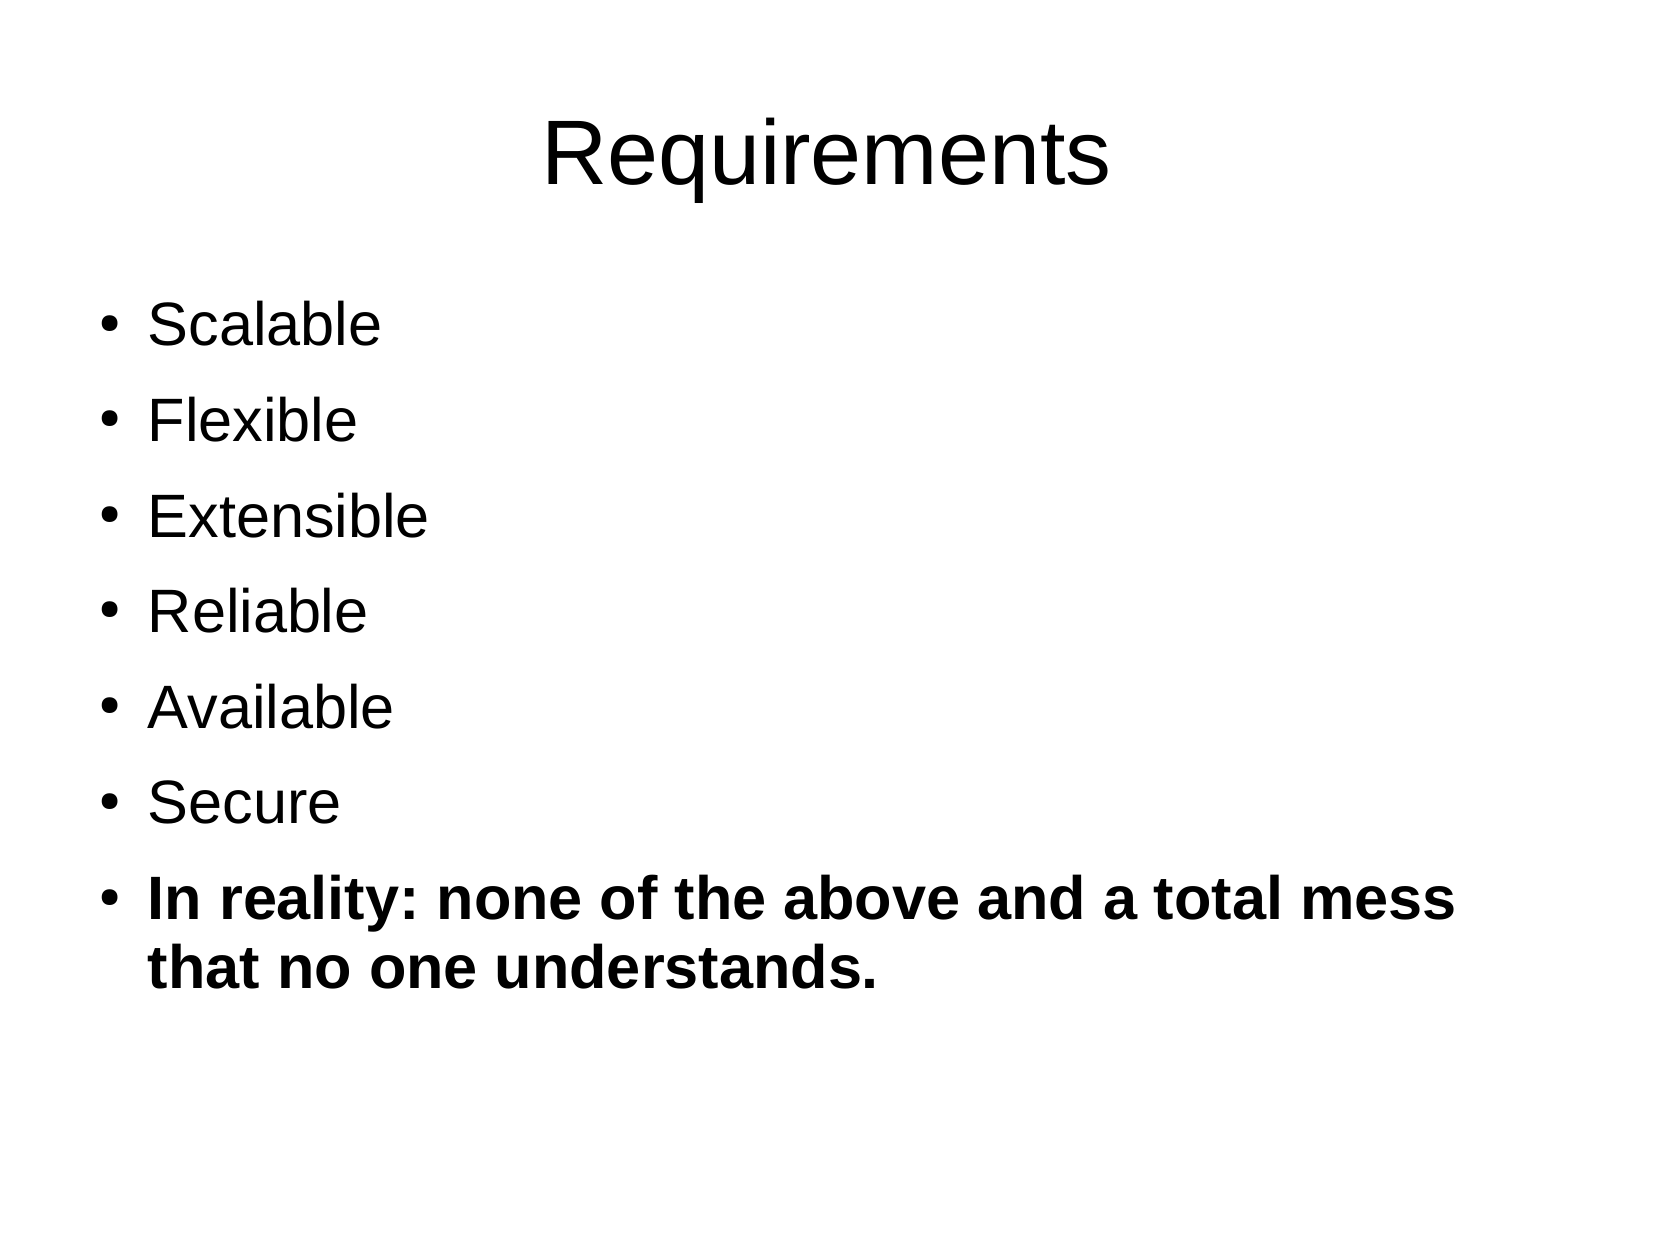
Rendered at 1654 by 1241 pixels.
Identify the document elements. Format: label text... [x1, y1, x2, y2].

title Requirements [82, 49, 1571, 257]
list Scalable Flexible Extensible Reliable Available Secure In reality: none of the above and a total mess that no one understands. [82, 290, 1538, 1010]
